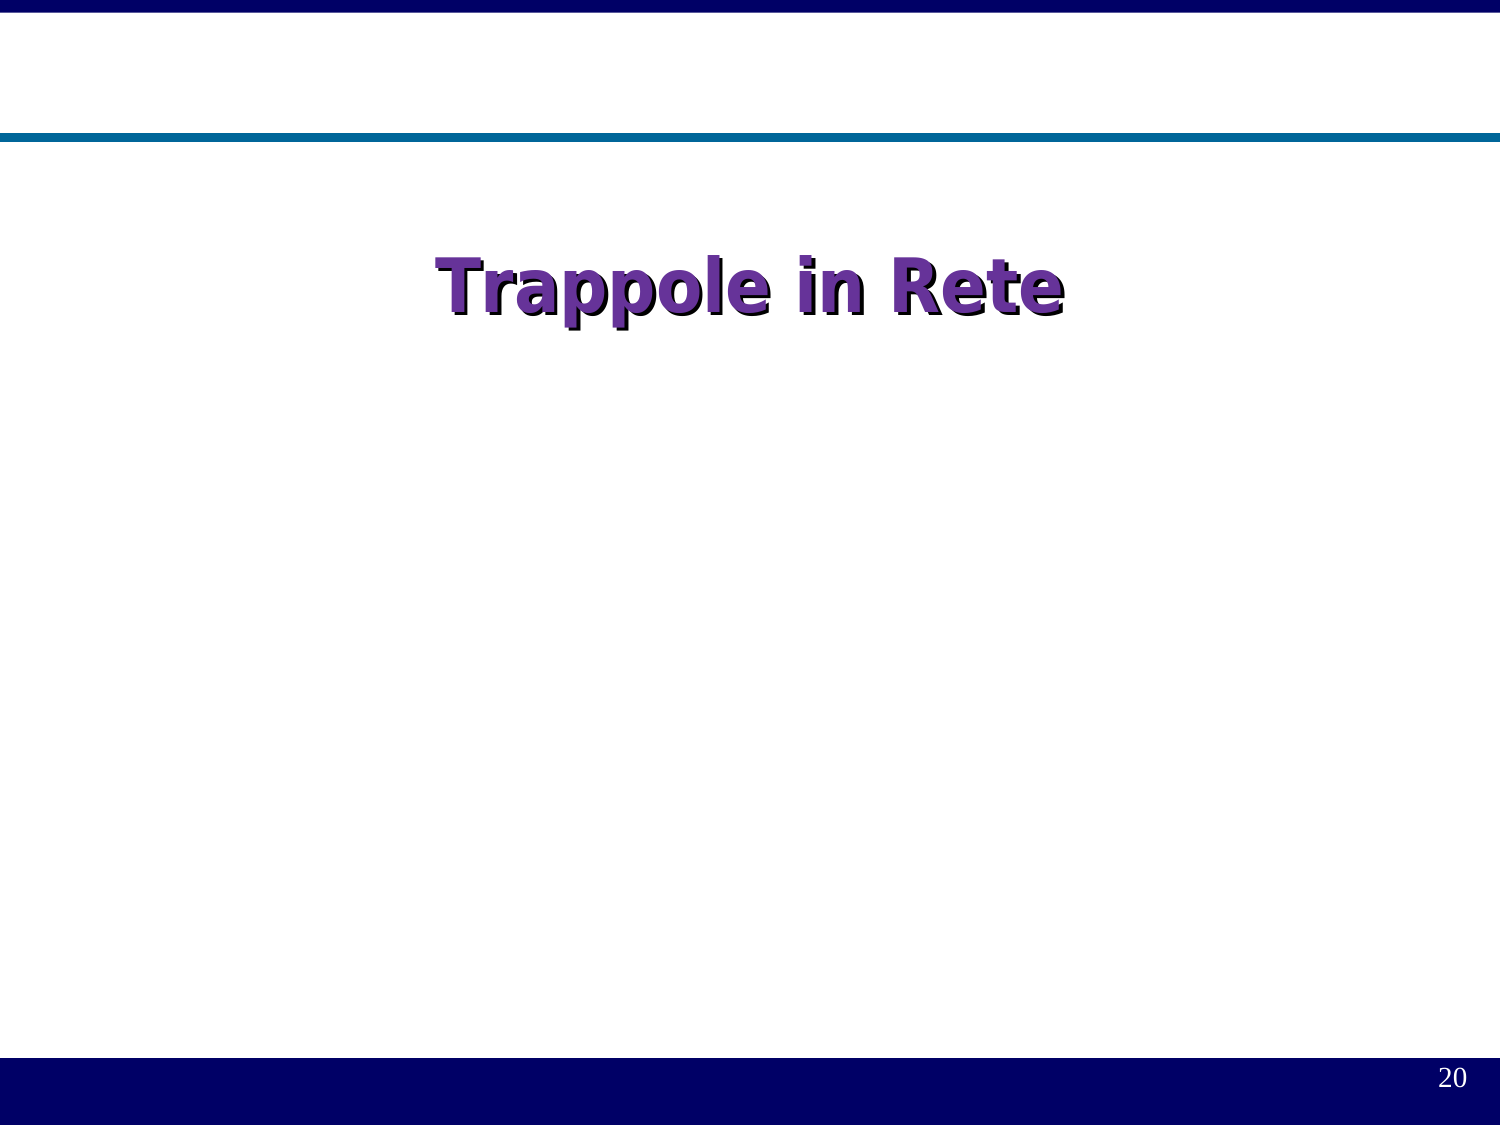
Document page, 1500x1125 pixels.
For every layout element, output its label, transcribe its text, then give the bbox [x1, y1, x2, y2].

subtitle Trappole in Rete [30, 0, 1471, 580]
